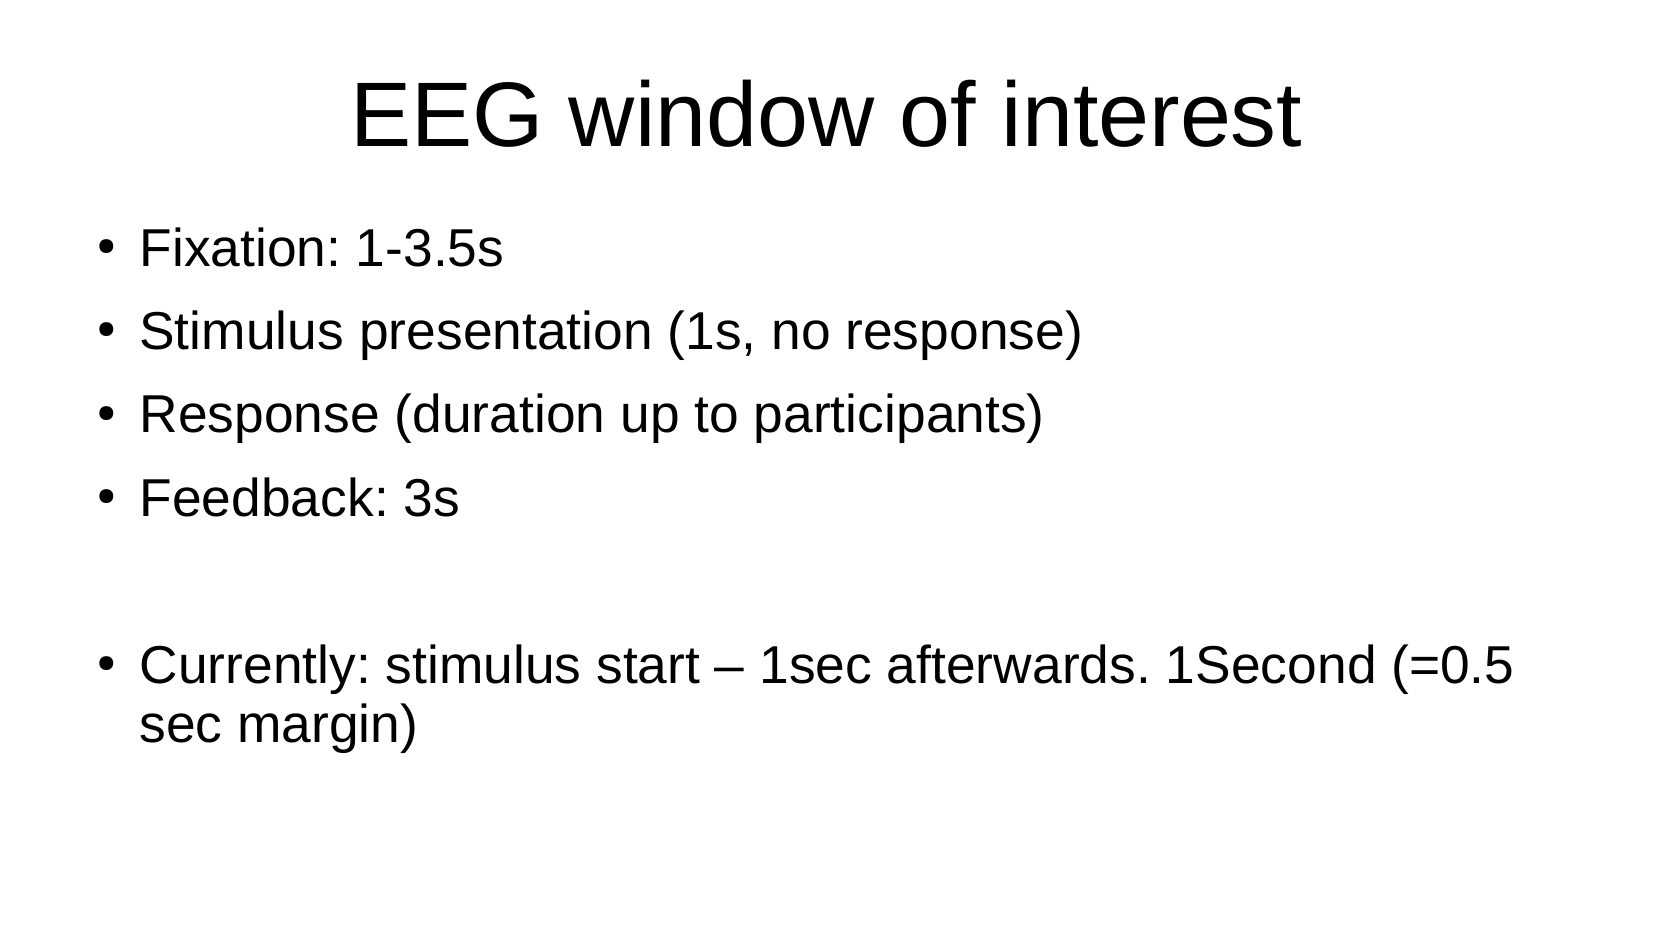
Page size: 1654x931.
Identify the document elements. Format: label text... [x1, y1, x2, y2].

title EEG window of interest [82, 37, 1571, 193]
list Fixation: 1-3.5s Stimulus presentation (1s, no response) Response (duration up to participants) Feedback: 3s Currently: stimulus start – 1sec afterwards. 1Second (=0.5 sec margin) [82, 217, 1571, 758]
